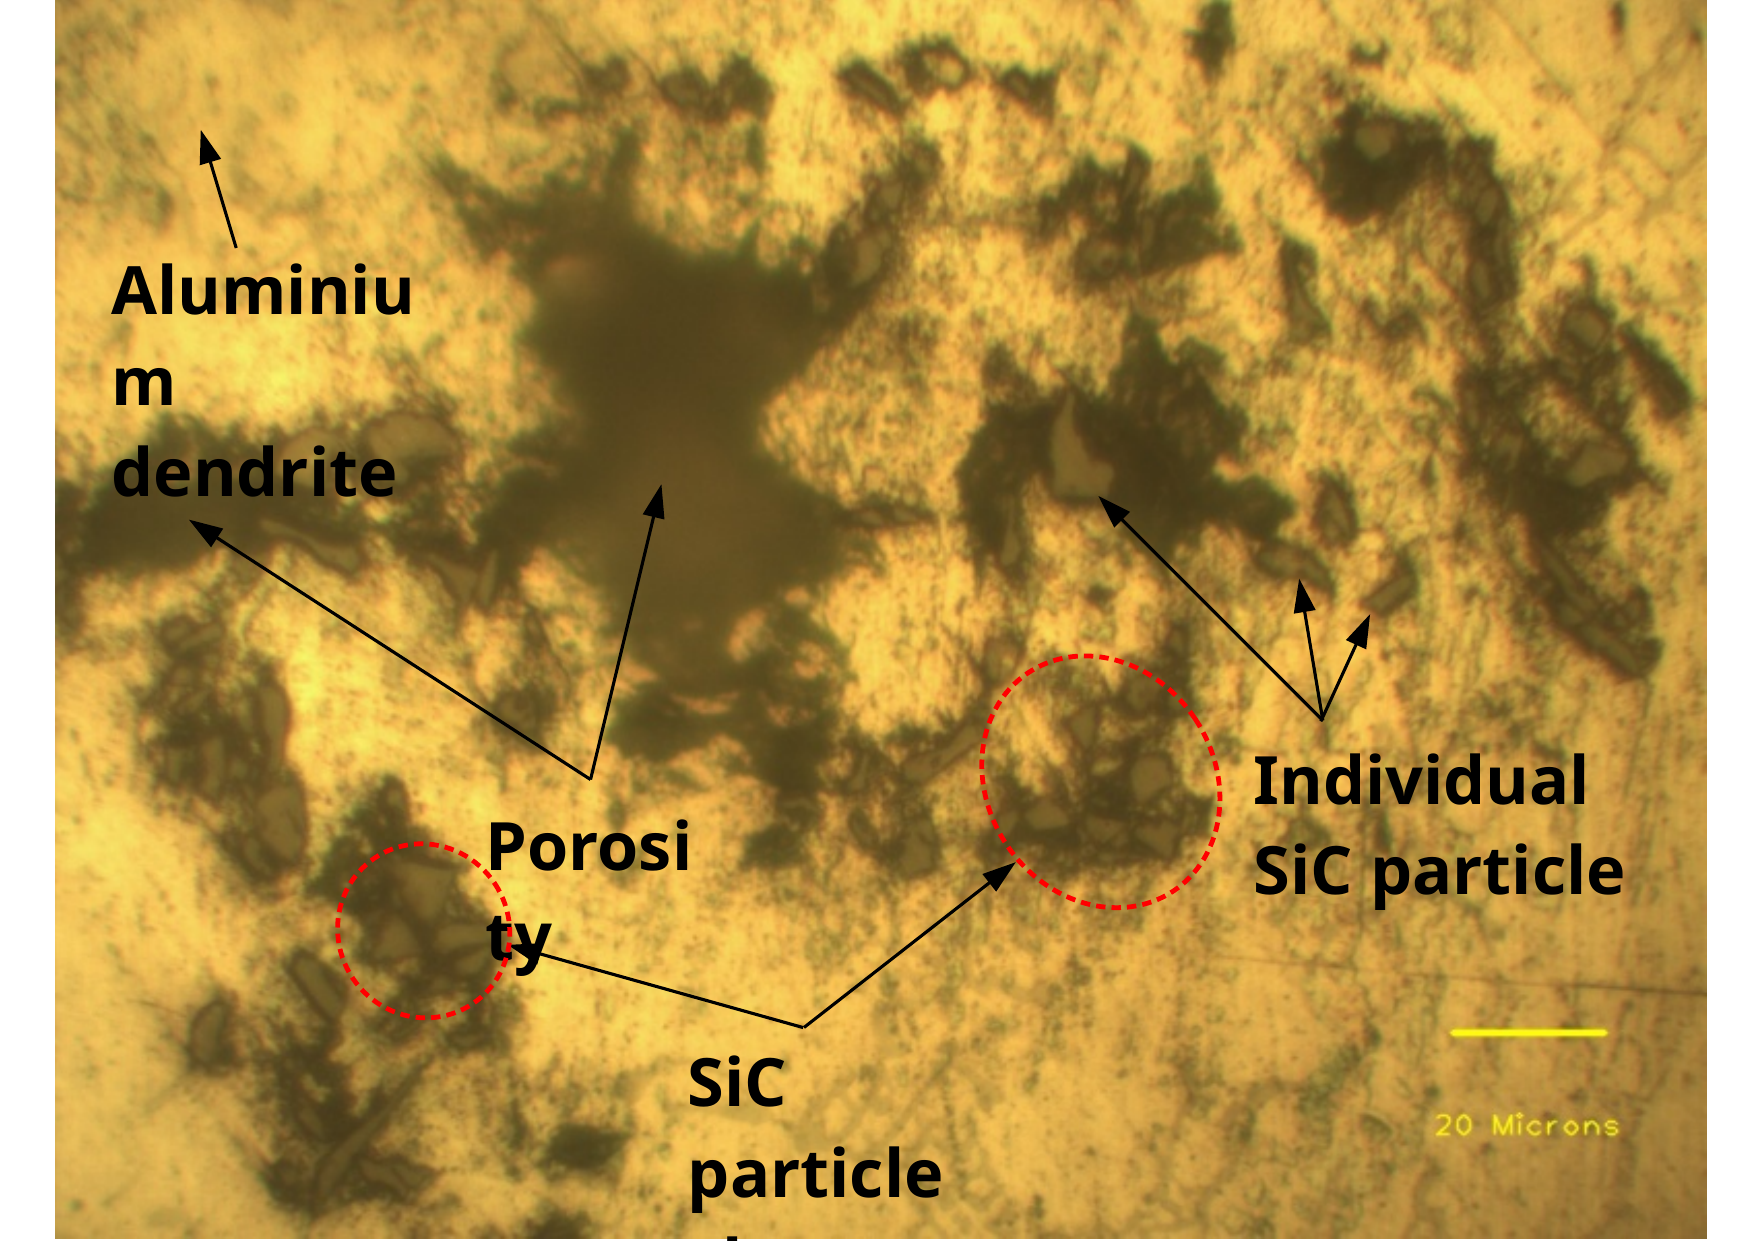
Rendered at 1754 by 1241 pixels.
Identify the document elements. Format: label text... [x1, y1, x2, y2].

text_box Porosity [470, 791, 733, 873]
text_box SiC particle clusters [673, 1027, 1041, 1176]
picture [55, 0, 1707, 1239]
text_box Aluminium dendrite [96, 236, 473, 435]
text_box Individual SiC particle [1238, 725, 1678, 875]
